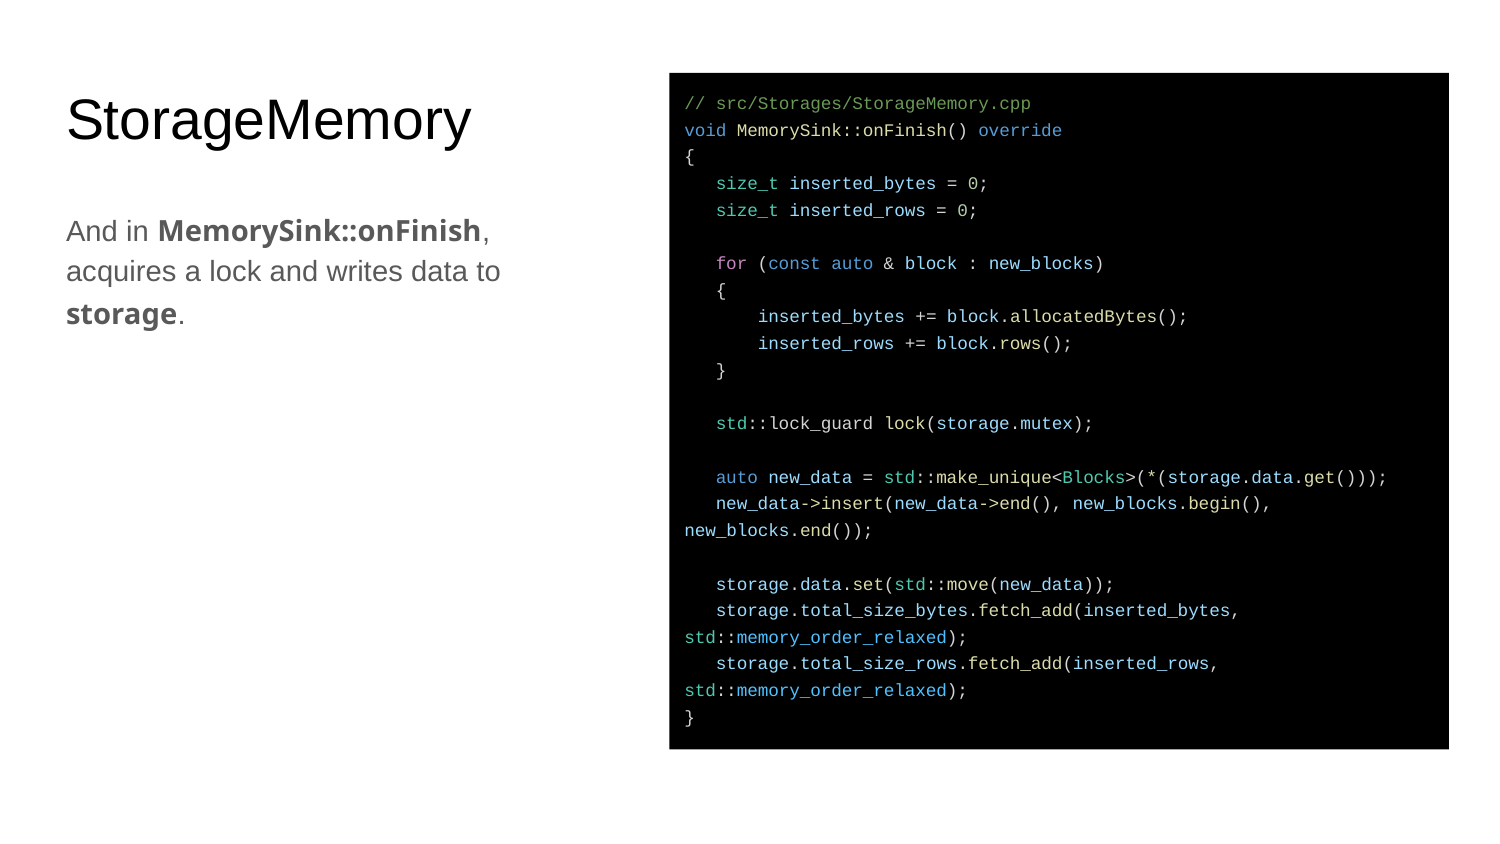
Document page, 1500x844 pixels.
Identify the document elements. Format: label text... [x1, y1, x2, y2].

list // src/Storages/StorageMemory.cpp void MemorySink::onFinish() override { size_t inserted_bytes = 0; size_t inserted_rows = 0; for (const auto & block : new_blocks) { inserted_bytes += block.allocatedBytes(); inserted_rows += block.rows(); } std::lock_guard lock(storage.mutex); auto new_data = std::make_unique<Blocks>(*(storage.data.get())); new_data->insert(new_data->end(), new_blocks.begin(), new_blocks.end()); storage.data.set(std::move(new_data)); storage.total_size_bytes.fetch_add(inserted_bytes, std::memory_order_relaxed); storage.total_size_rows.fetch_add(inserted_rows, std::memory_order_relaxed); } [669, 72, 1449, 750]
title StorageMemory [51, 72, 669, 167]
list And in MemorySink::onFinish, acquires a lock and writes data to storage. [51, 189, 603, 750]
